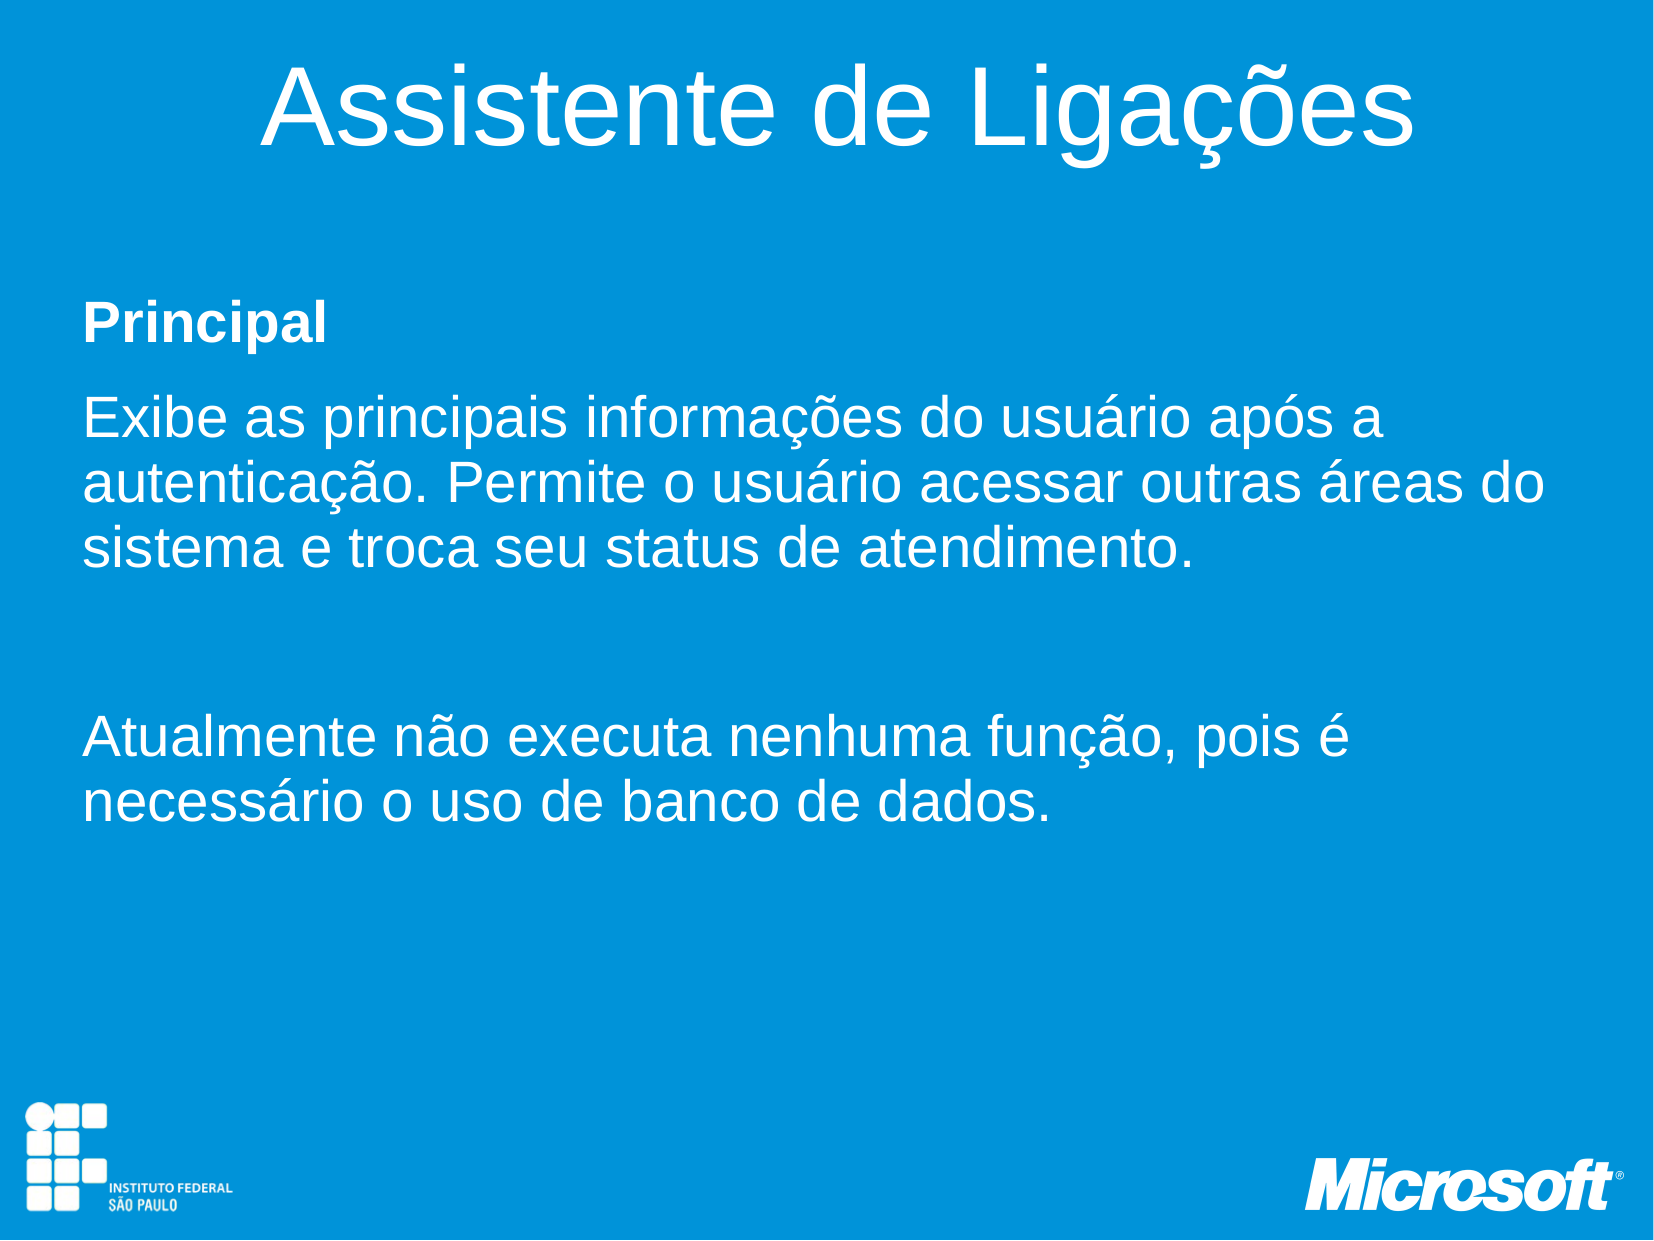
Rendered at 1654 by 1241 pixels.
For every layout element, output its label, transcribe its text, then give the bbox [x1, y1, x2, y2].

picture [82, 1104, 107, 1128]
picture [1373, 1159, 1386, 1166]
picture [55, 1131, 79, 1155]
picture [82, 1159, 107, 1183]
picture [27, 1186, 51, 1211]
picture [170, 1199, 176, 1211]
picture [27, 1159, 51, 1183]
picture [26, 1103, 79, 1155]
picture [227, 1184, 232, 1192]
picture [146, 1199, 168, 1211]
picture [185, 1184, 200, 1192]
text_box Assistente de Ligações [94, 35, 1583, 178]
picture [118, 1184, 126, 1192]
picture [1382, 1171, 1422, 1210]
picture [155, 1184, 168, 1192]
picture [218, 1184, 224, 1192]
picture [1420, 1170, 1524, 1211]
picture [1525, 1159, 1612, 1211]
picture [1306, 1159, 1369, 1209]
picture [138, 1199, 144, 1209]
picture [55, 1159, 79, 1183]
picture [1364, 1172, 1383, 1209]
picture [55, 1186, 79, 1211]
picture [118, 1197, 132, 1211]
list Principal Exibe as principais informações do usuário após a autenticação. Permite o usuário acessar outras áreas do sistema e troca seu status de atendimento. Atualmente não executa nenhuma função, pois é necessário o uso de banco de dados. [82, 290, 1571, 1010]
